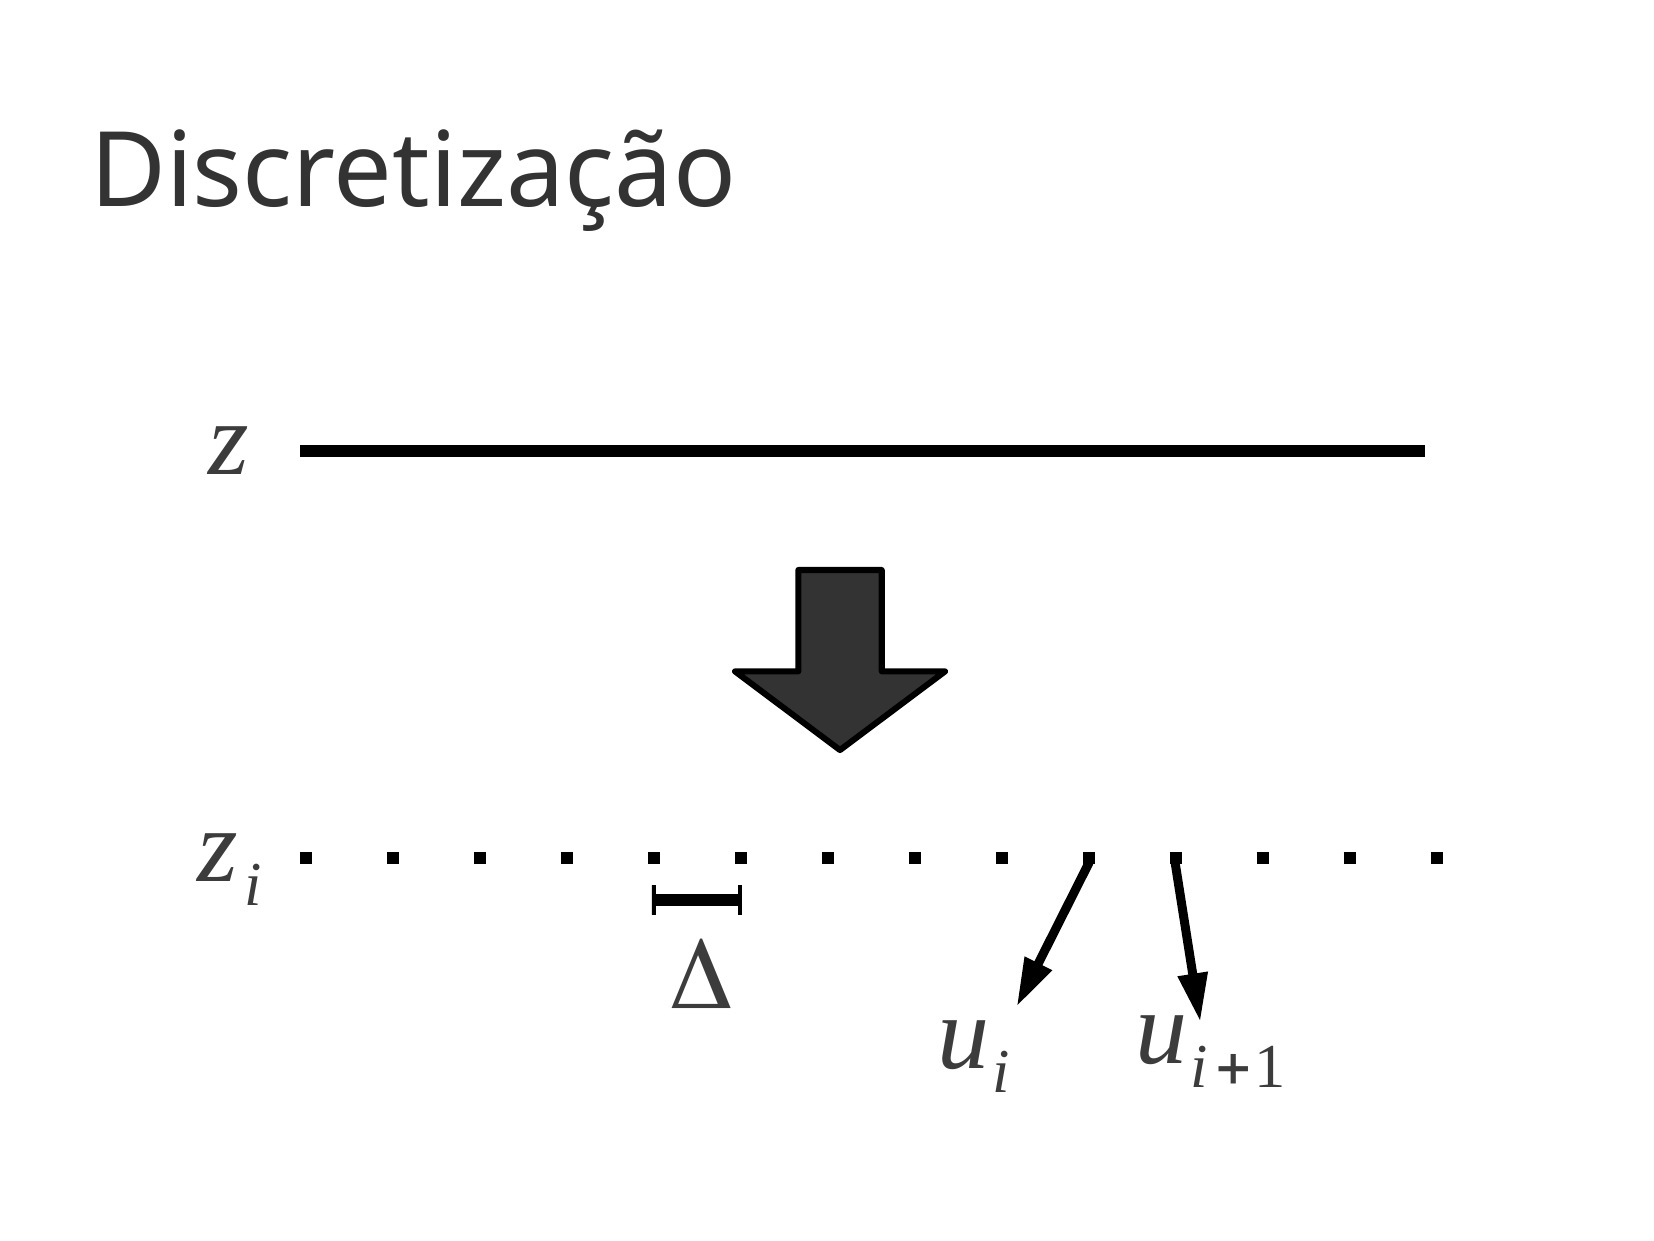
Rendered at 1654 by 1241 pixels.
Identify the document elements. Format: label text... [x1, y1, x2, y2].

chart [930, 975, 1020, 1107]
chart [195, 380, 262, 496]
chart [1127, 969, 1292, 1101]
text_box [735, 570, 946, 751]
title Discretização [90, 62, 1578, 271]
chart [183, 787, 271, 919]
chart [660, 933, 742, 1014]
